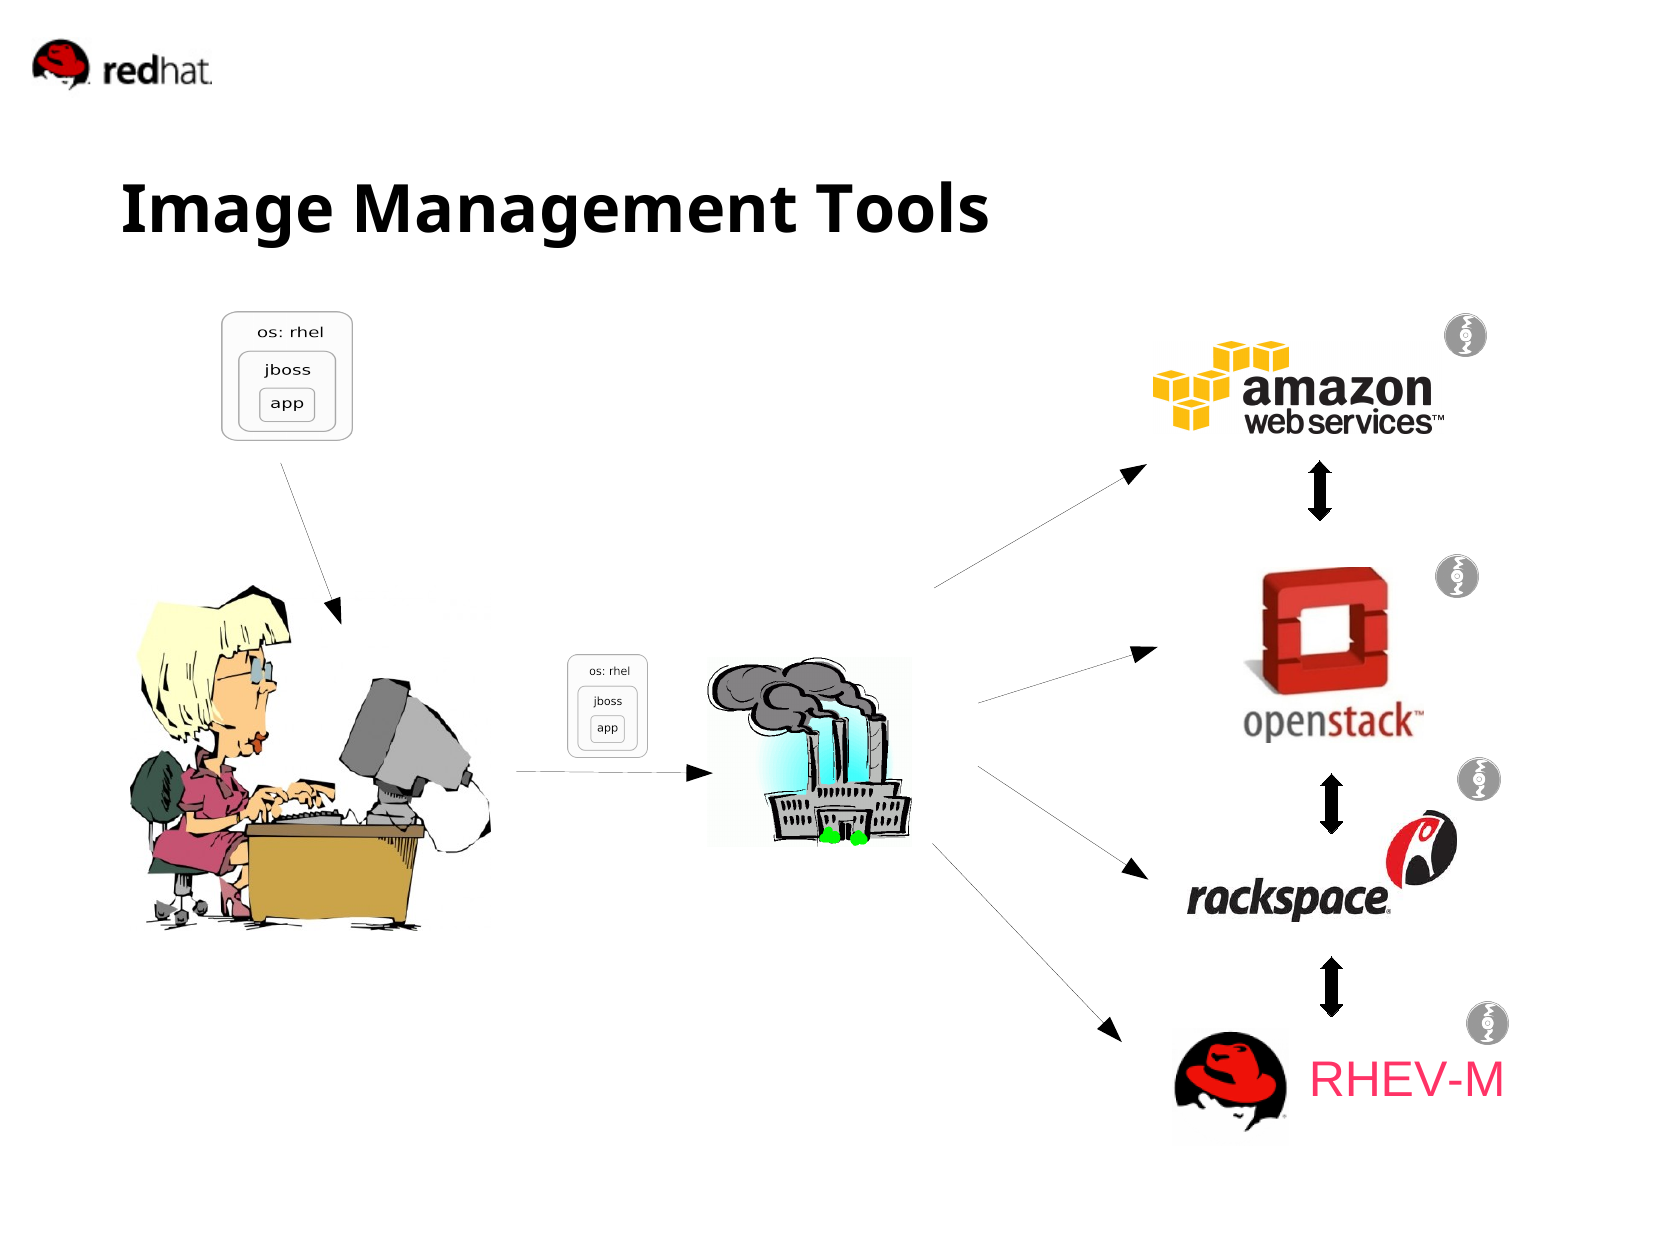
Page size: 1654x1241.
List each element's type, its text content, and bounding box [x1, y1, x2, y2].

picture [1153, 313, 1487, 434]
text_box [1308, 460, 1332, 521]
picture [1172, 1028, 1289, 1146]
picture [221, 311, 353, 441]
picture [707, 657, 912, 847]
picture [31, 37, 212, 98]
text_box [1320, 773, 1343, 834]
picture [1187, 810, 1457, 923]
title Image Management Tools [121, 102, 1534, 310]
picture [1243, 567, 1424, 743]
text_box RHEV-M [1308, 1051, 1578, 1114]
picture [1466, 1001, 1509, 1045]
picture [1457, 757, 1501, 801]
picture [130, 585, 491, 931]
picture [567, 654, 648, 759]
picture [1435, 554, 1479, 598]
text_box [1320, 956, 1343, 1017]
